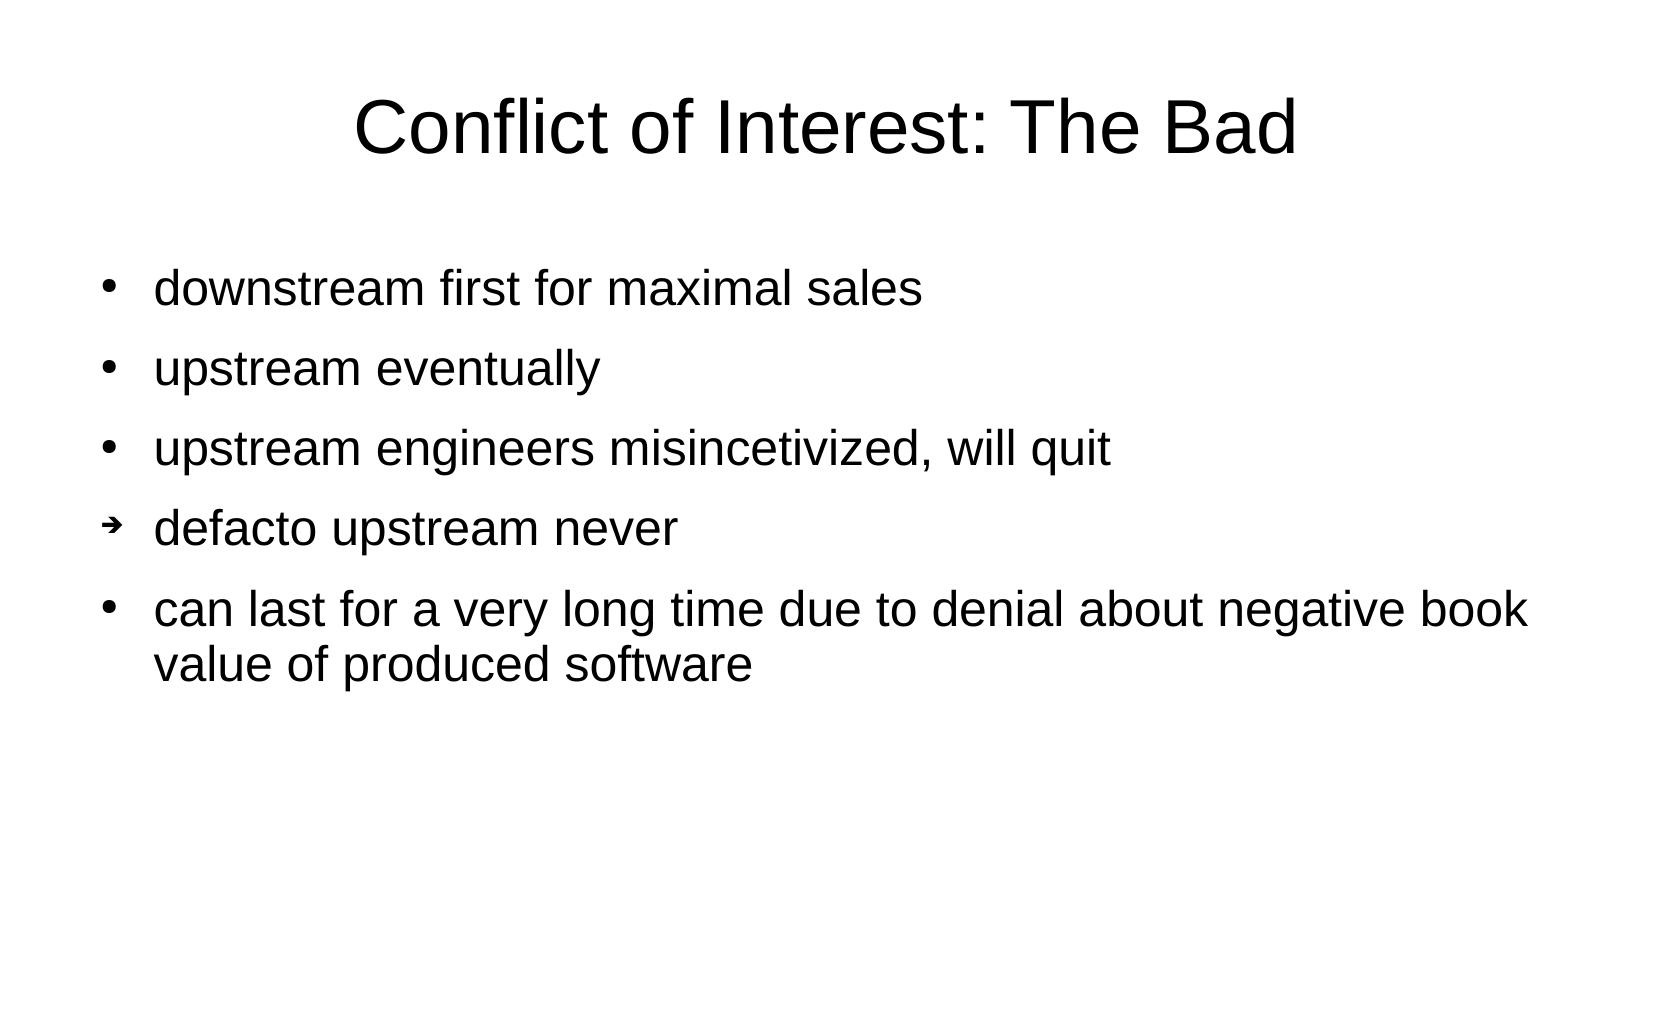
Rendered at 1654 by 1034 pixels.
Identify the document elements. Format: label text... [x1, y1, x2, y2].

title Conflict of Interest: The Bad [82, 41, 1571, 214]
list downstream first for maximal sales upstream eventually upstream engineers misincetivized, will quit defacto upstream never can last for a very long time due to denial about negative book value of produced software [82, 259, 1571, 981]
